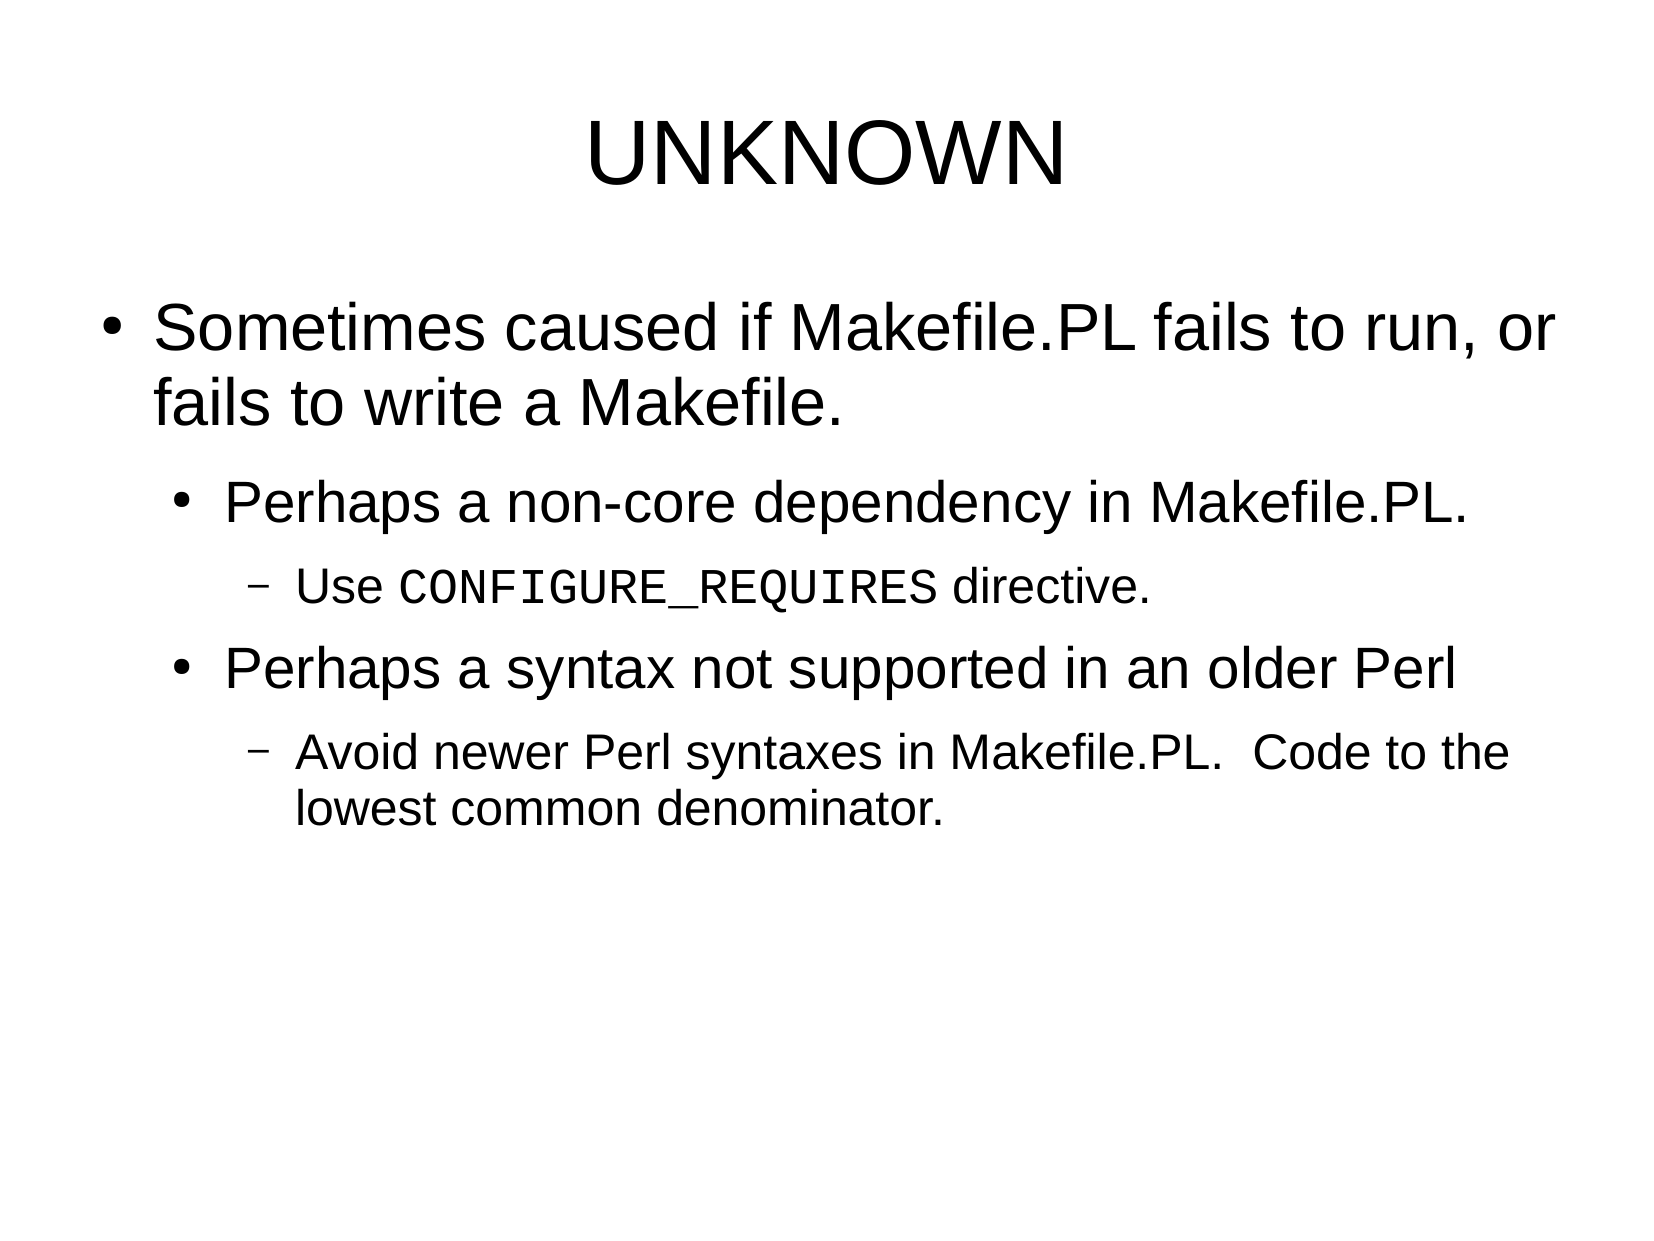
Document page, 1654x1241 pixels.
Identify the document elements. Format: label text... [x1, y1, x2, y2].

list Sometimes caused if Makefile.PL fails to run, or fails to write a Makefile. Perhaps a non-core dependency in Makefile.PL. Use CONFIGURE_REQUIRES directive. Perhaps a syntax not supported in an older Perl Avoid newer Perl syntaxes in Makefile.PL. Code to the lowest common denominator. [82, 290, 1571, 1109]
title UNKNOWN [82, 49, 1571, 257]
